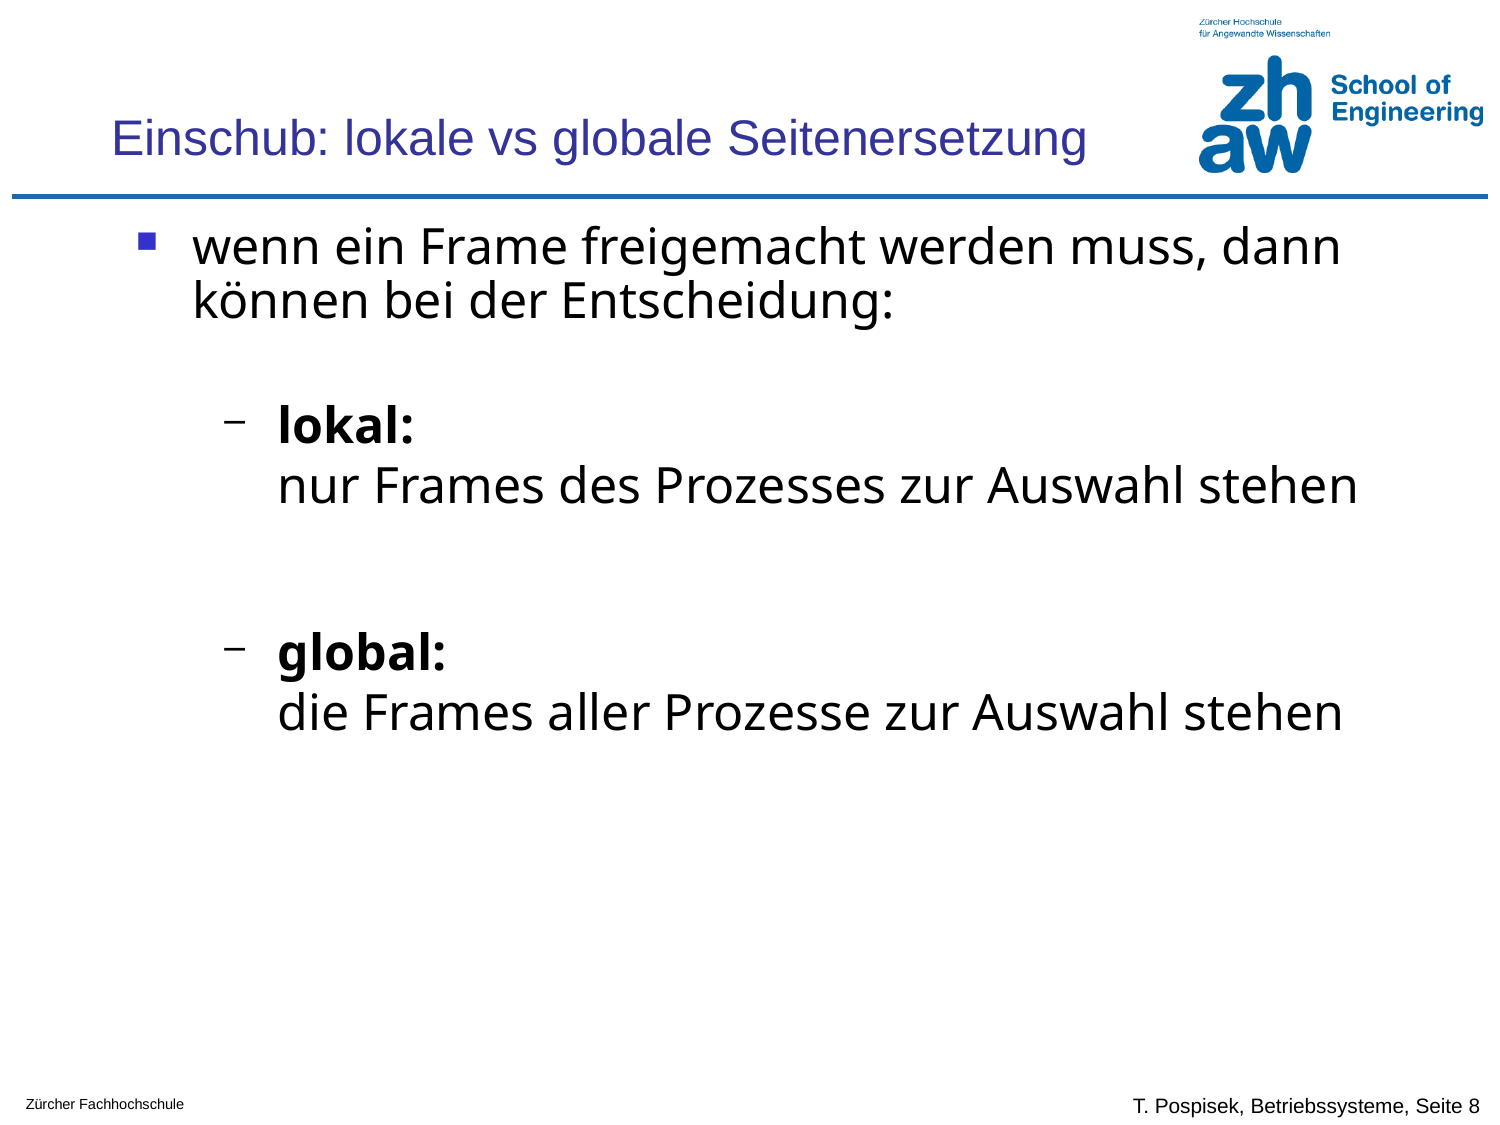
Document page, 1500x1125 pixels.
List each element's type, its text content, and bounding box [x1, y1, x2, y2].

title Einschub: lokale vs globale Seitenersetzung [96, 60, 1146, 173]
list wenn ein Frame freigemacht werden muss, dann können bei der Entscheidung: lokal: nur Frames des Prozesses zur Auswahl stehen global: die Frames aller Prozesse zur Auswahl stehen [120, 214, 1375, 1002]
picture [1199, 19, 1483, 173]
